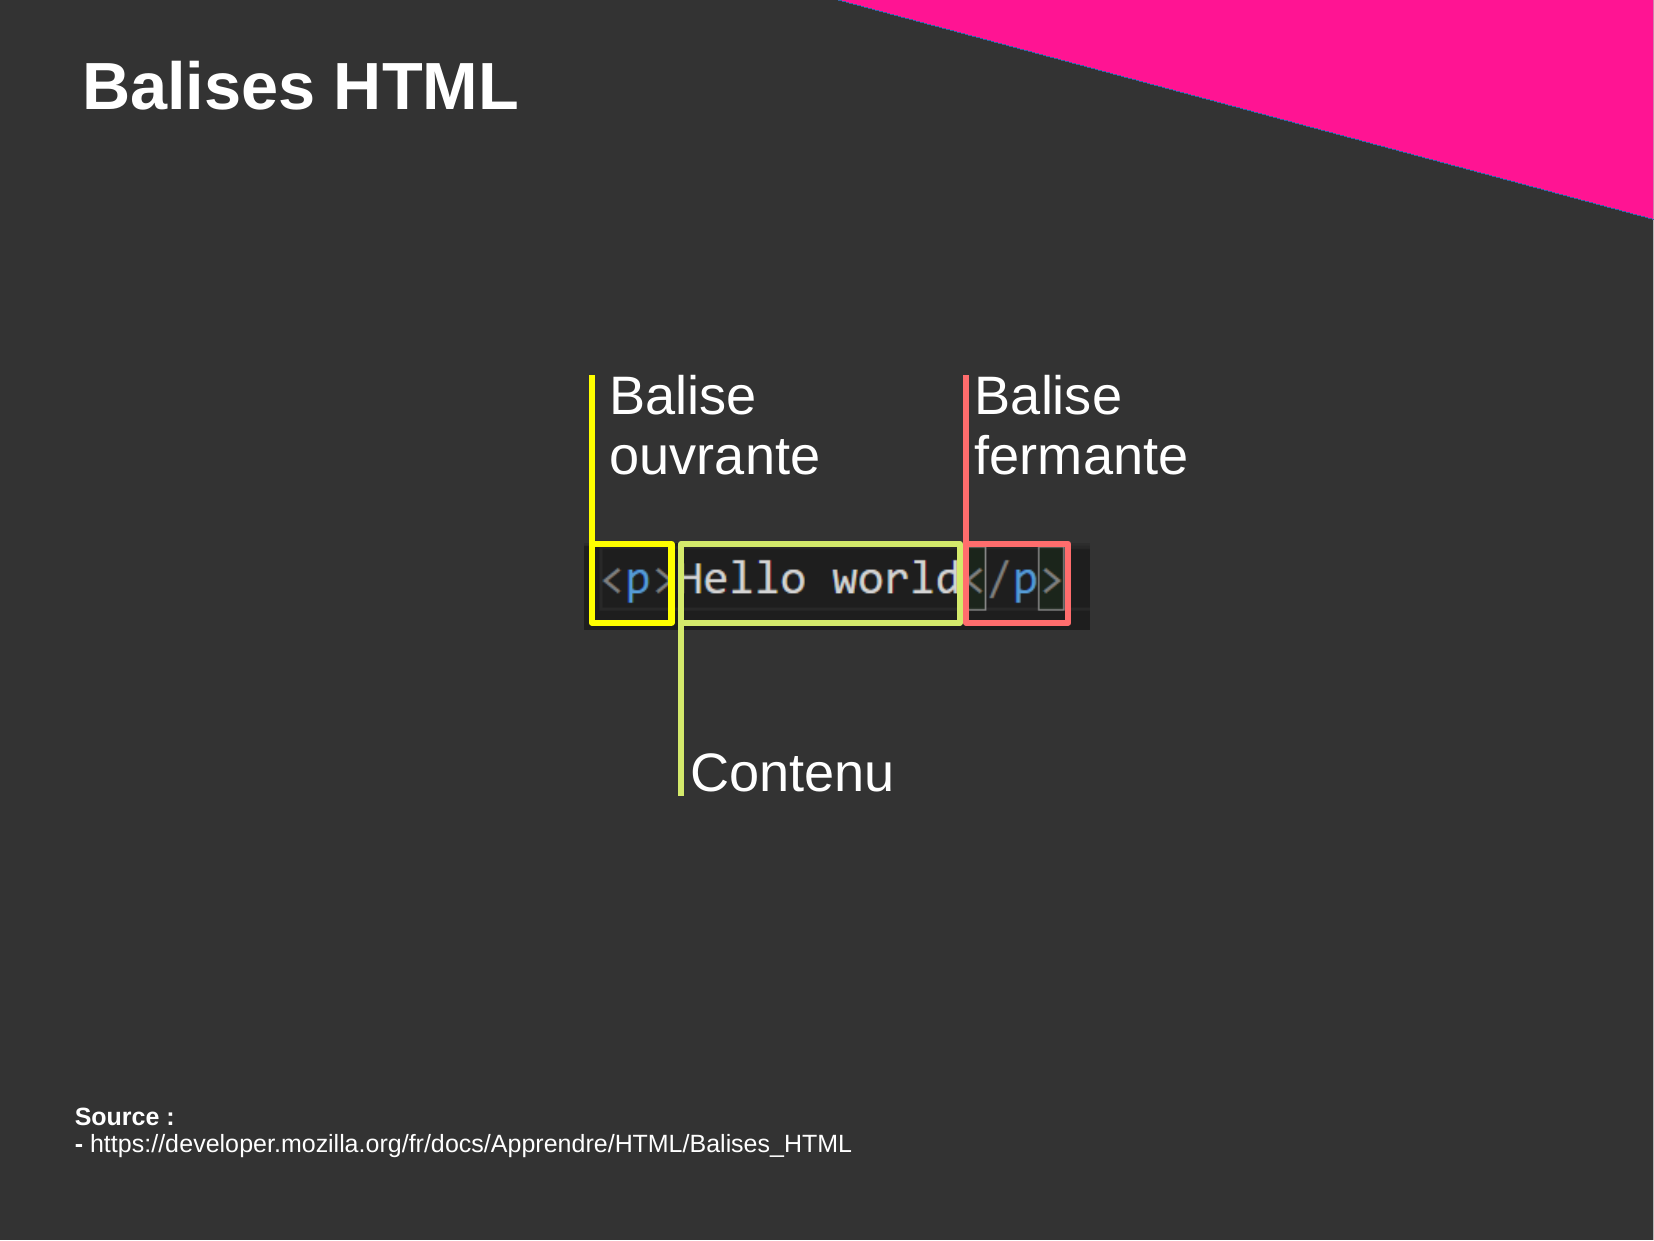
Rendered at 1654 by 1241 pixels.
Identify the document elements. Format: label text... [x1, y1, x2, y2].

title Balise ouvrante [609, 365, 839, 548]
picture [684, 547, 957, 620]
picture [969, 547, 1065, 620]
picture [595, 547, 668, 620]
text_box Source : - https://developer.mozilla.org/fr/docs/Apprendre/HTML/Balises_HTML [59, 1094, 1546, 1208]
text_box [838, 0, 1654, 220]
picture [684, 548, 1090, 630]
title Contenu [689, 742, 930, 833]
title Balise fermante [974, 365, 1229, 548]
picture [584, 543, 678, 630]
title Balises HTML [82, 49, 1399, 152]
